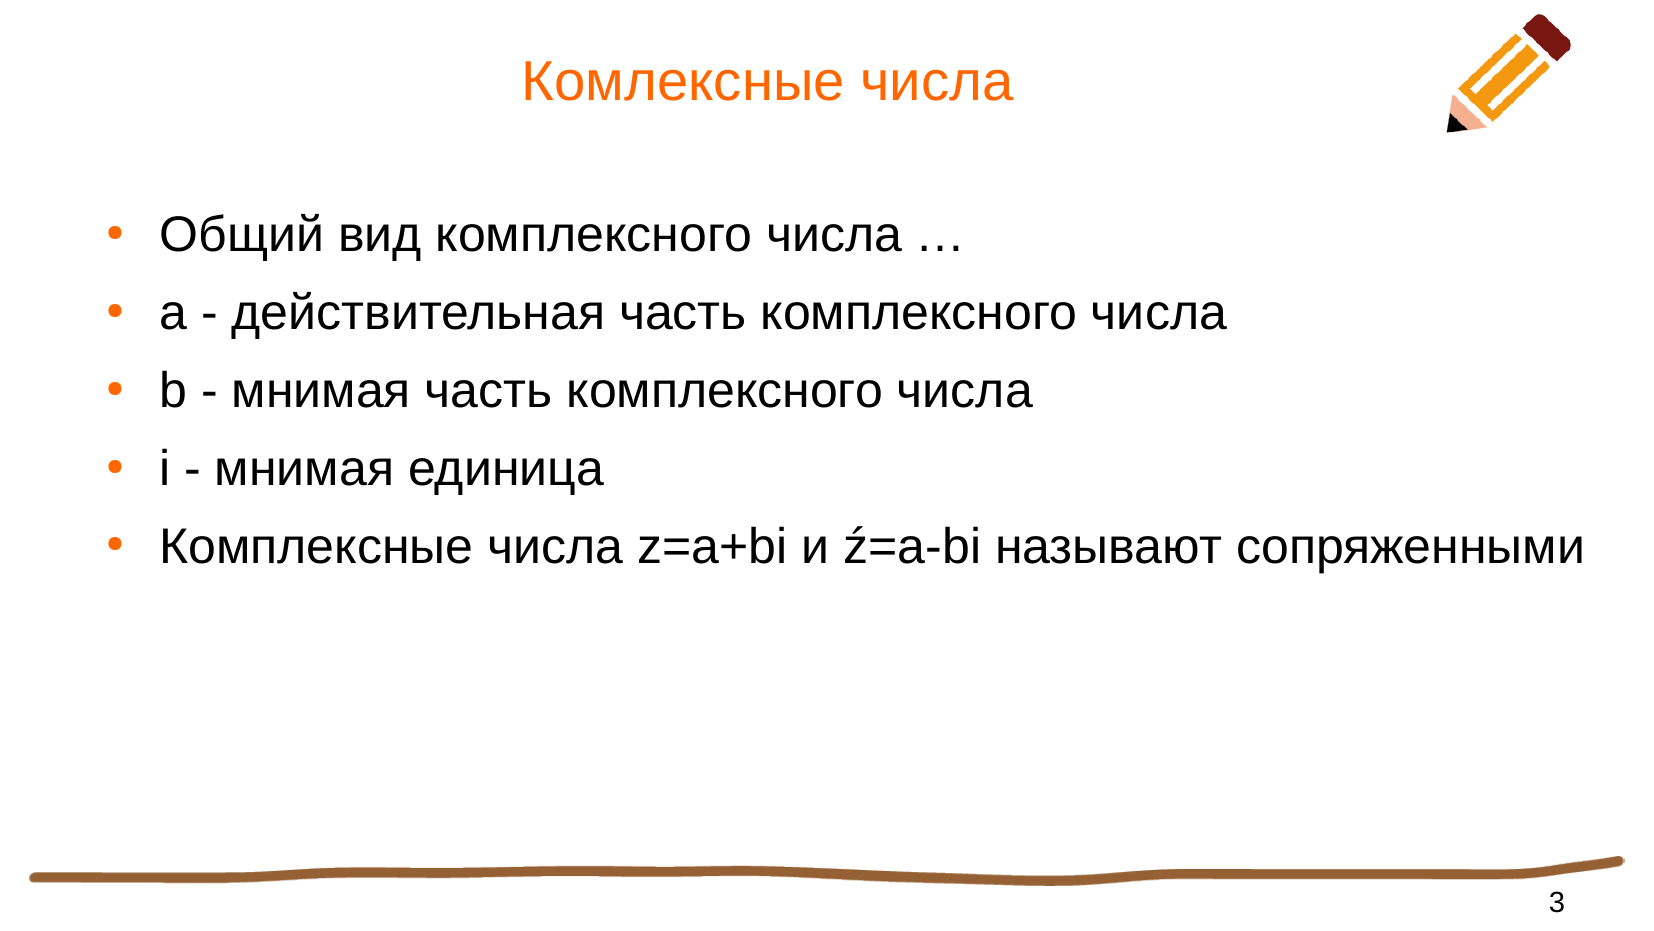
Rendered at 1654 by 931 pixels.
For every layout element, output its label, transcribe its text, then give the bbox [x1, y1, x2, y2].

picture [29, 856, 1625, 886]
picture [1446, 14, 1571, 133]
title Комлексные числа [88, 29, 1447, 133]
list Общий вид комплексного числа … a - действительная часть комплексного числа b - мнимая часть комплексного числа i - мнимая единица Комплексные числа z=a+bi и ź=a-bi называют сопряженными [88, 206, 1625, 857]
